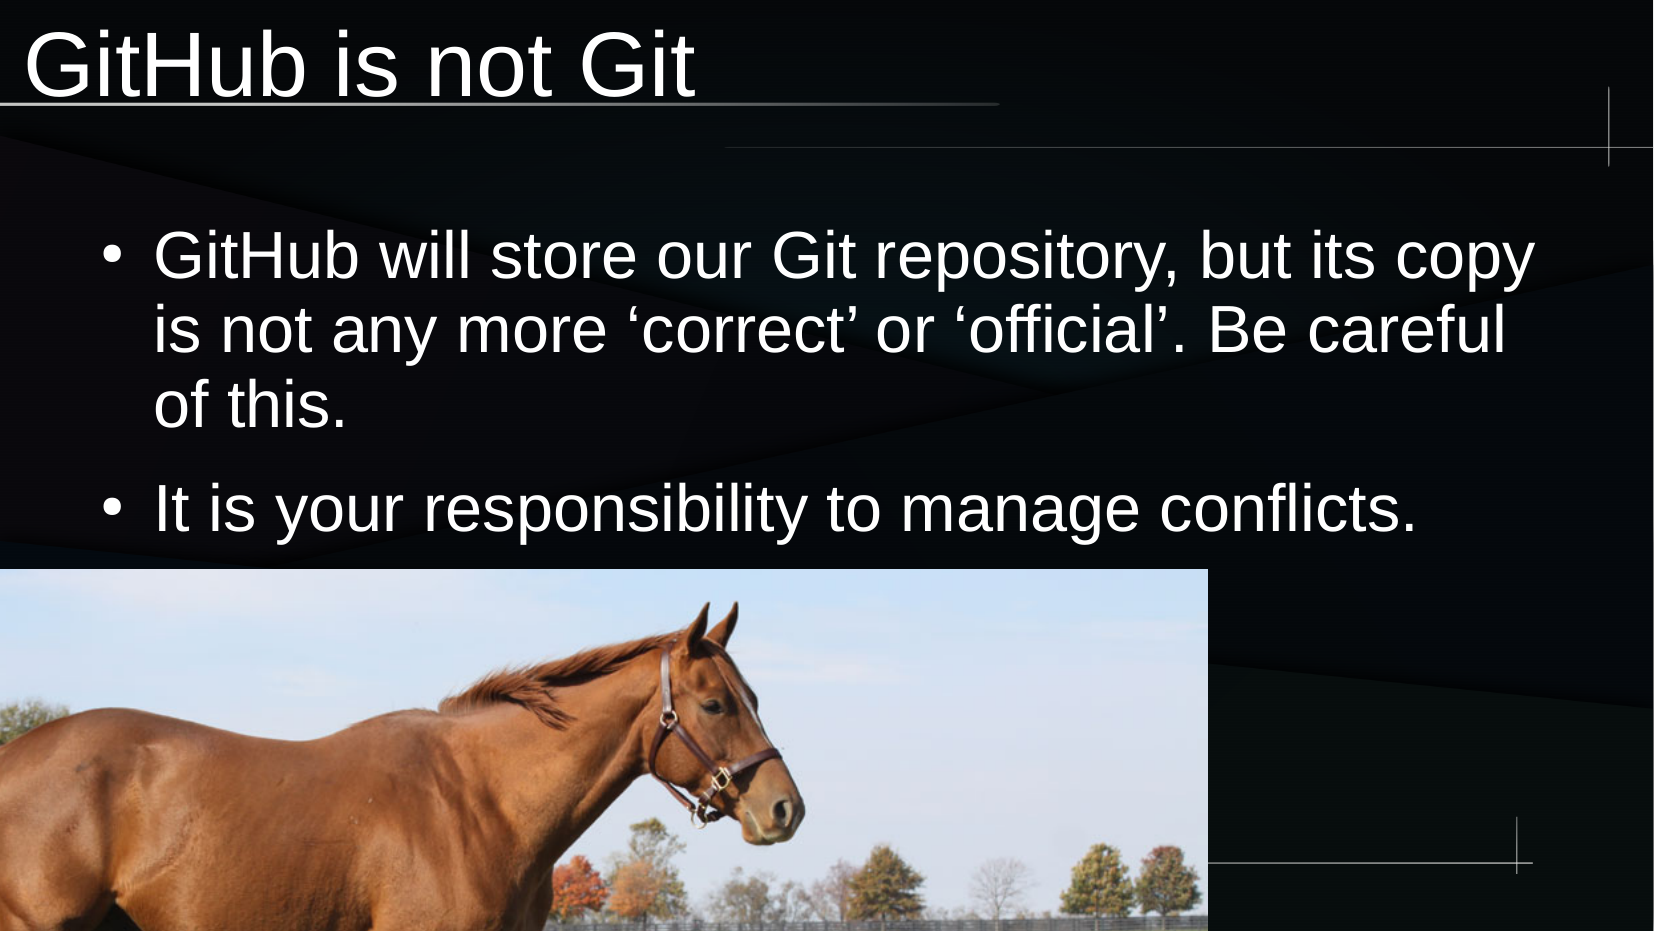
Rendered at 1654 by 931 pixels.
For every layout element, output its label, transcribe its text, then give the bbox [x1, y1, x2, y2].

title GitHub is not Git [23, 11, 1589, 119]
list GitHub will store our Git repository, but its copy is not any more ‘correct’ or ‘official’. Be careful of this. It is your responsibility to manage conflicts. [82, 217, 1571, 758]
picture [0, 0, 1654, 931]
